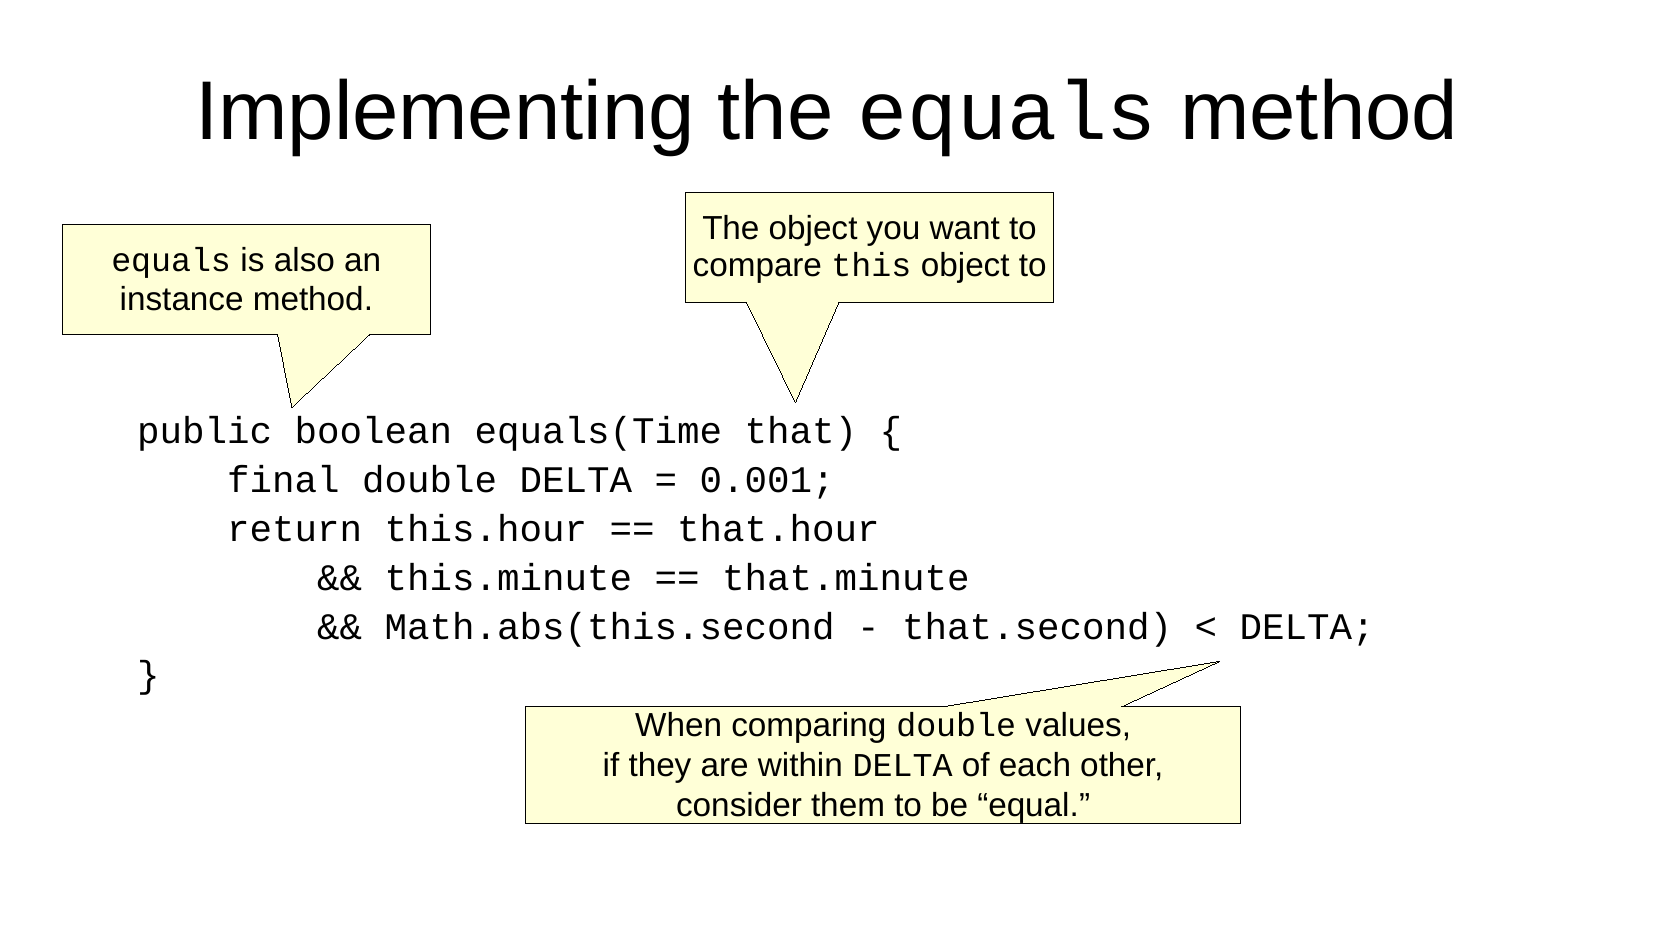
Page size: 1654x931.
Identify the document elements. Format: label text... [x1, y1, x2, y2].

title Implementing the equals method [82, 37, 1571, 193]
text_box public boolean equals(Time that) { final double DELTA = 0.001; return this.hour == that.hour && this.minute == that.minute && Math.abs(this.second - that.second) < DELTA; } [122, 398, 1448, 707]
text_box The object you want to compare this object to [685, 192, 1054, 403]
text_box equals is also an instance method. [62, 224, 431, 408]
text_box When comparing double values, if they are within DELTA of each other, consider them to be “equal.” [525, 661, 1241, 824]
